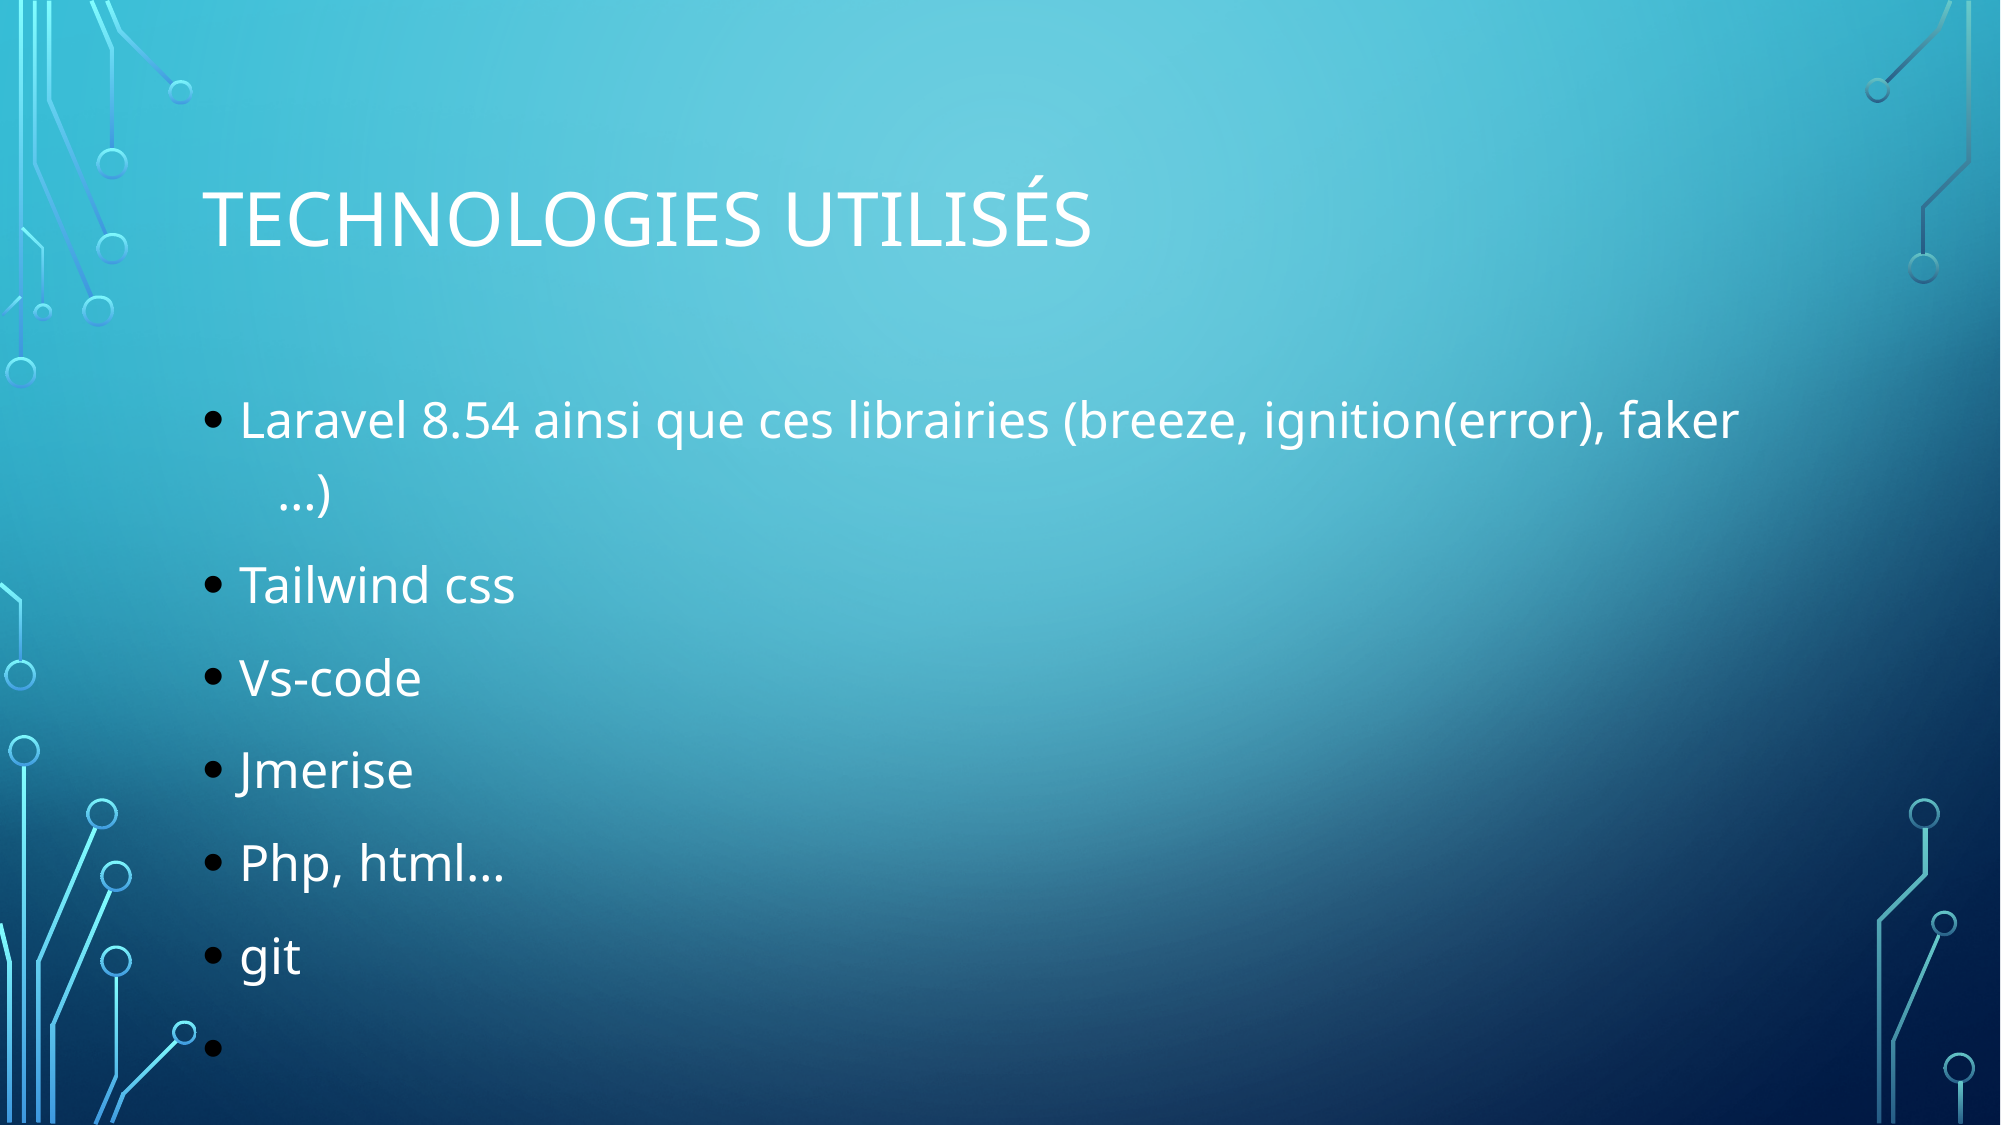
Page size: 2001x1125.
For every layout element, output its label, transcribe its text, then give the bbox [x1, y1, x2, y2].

title Technologies utilisés [187, 101, 1813, 344]
list Laravel 8.54 ainsi que ces librairies (breeze, ignition(error), faker …) Tailwind css Vs-code Jmerise Php, html… git [187, 369, 1813, 1009]
